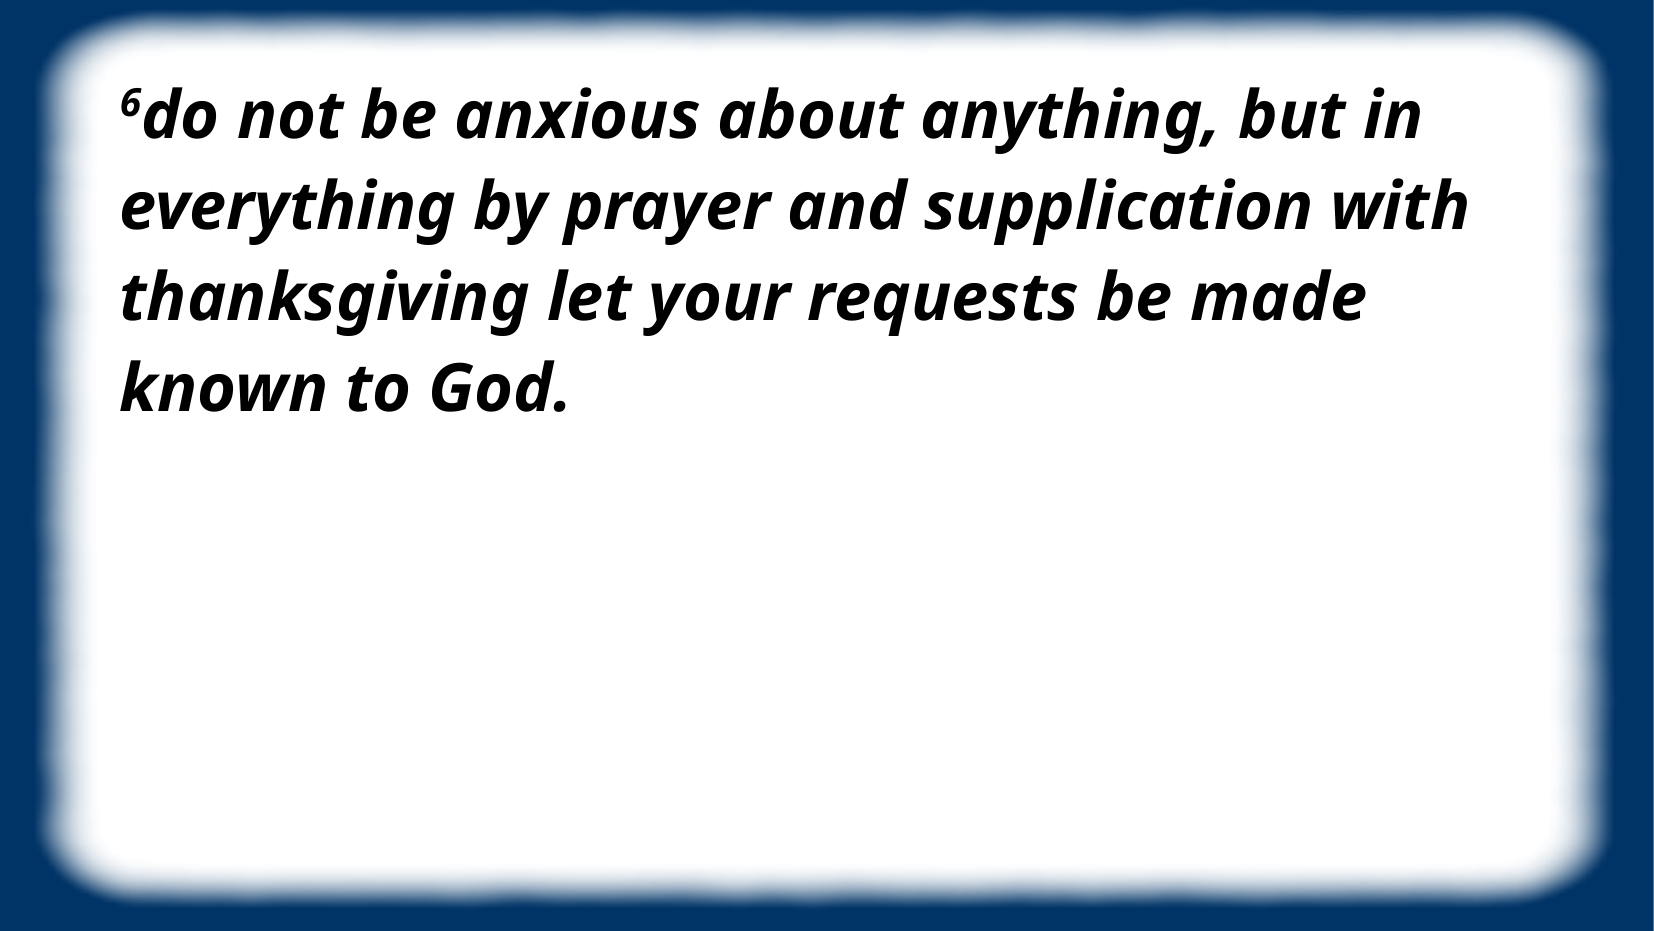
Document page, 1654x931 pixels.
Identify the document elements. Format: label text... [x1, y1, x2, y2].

picture [0, 0, 1654, 931]
text_box 6do not be anxious about anything, but in everything by prayer and supplication with thanksgiving let your requests be made known to God. [105, 60, 1546, 430]
